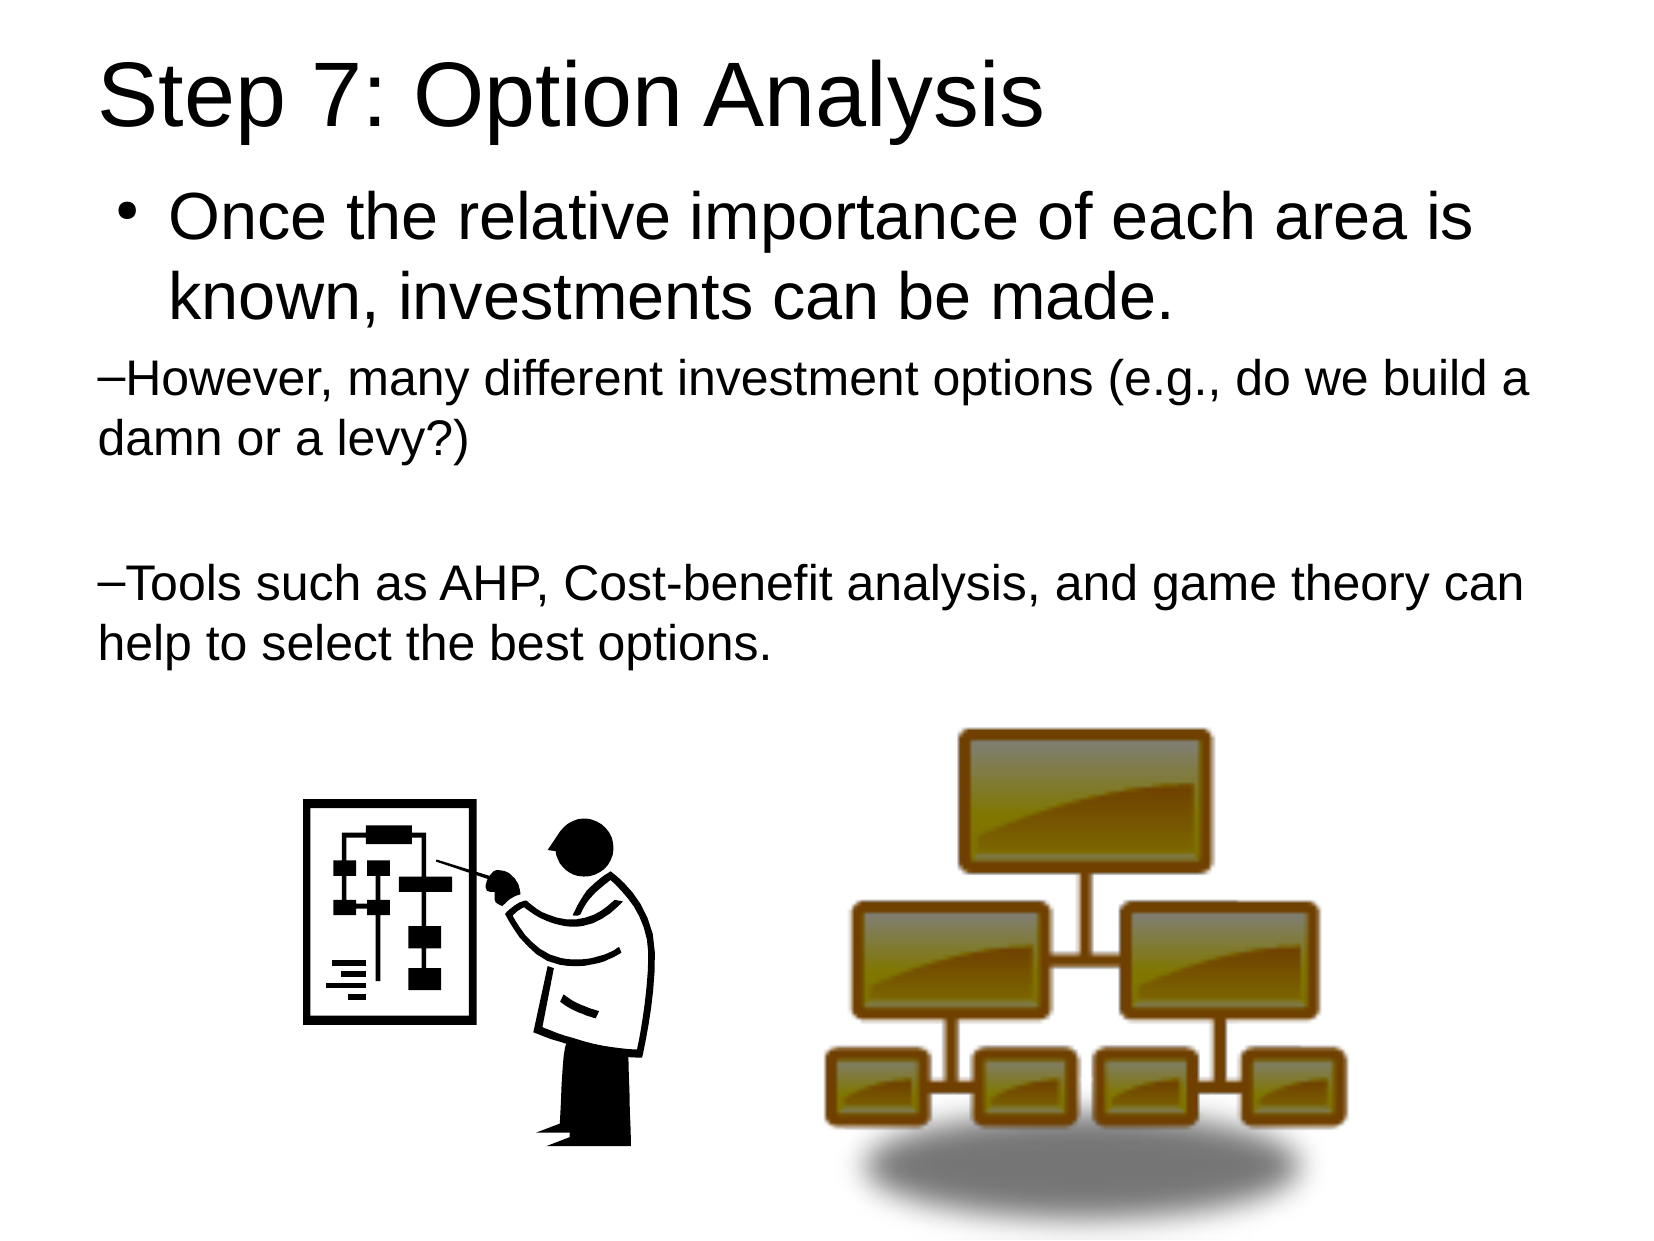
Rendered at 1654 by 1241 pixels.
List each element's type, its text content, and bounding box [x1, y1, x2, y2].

list Once the relative importance of each area is known, investments can be made. However, many different investment options (e.g., do we build a damn or a levy?) Tools such as AHP, Cost-benefit analysis, and game theory can help to select the best options. [82, 165, 1571, 984]
picture [799, 675, 1365, 1241]
title Step 7: Option Analysis [82, 0, 1571, 165]
picture [303, 799, 656, 1147]
